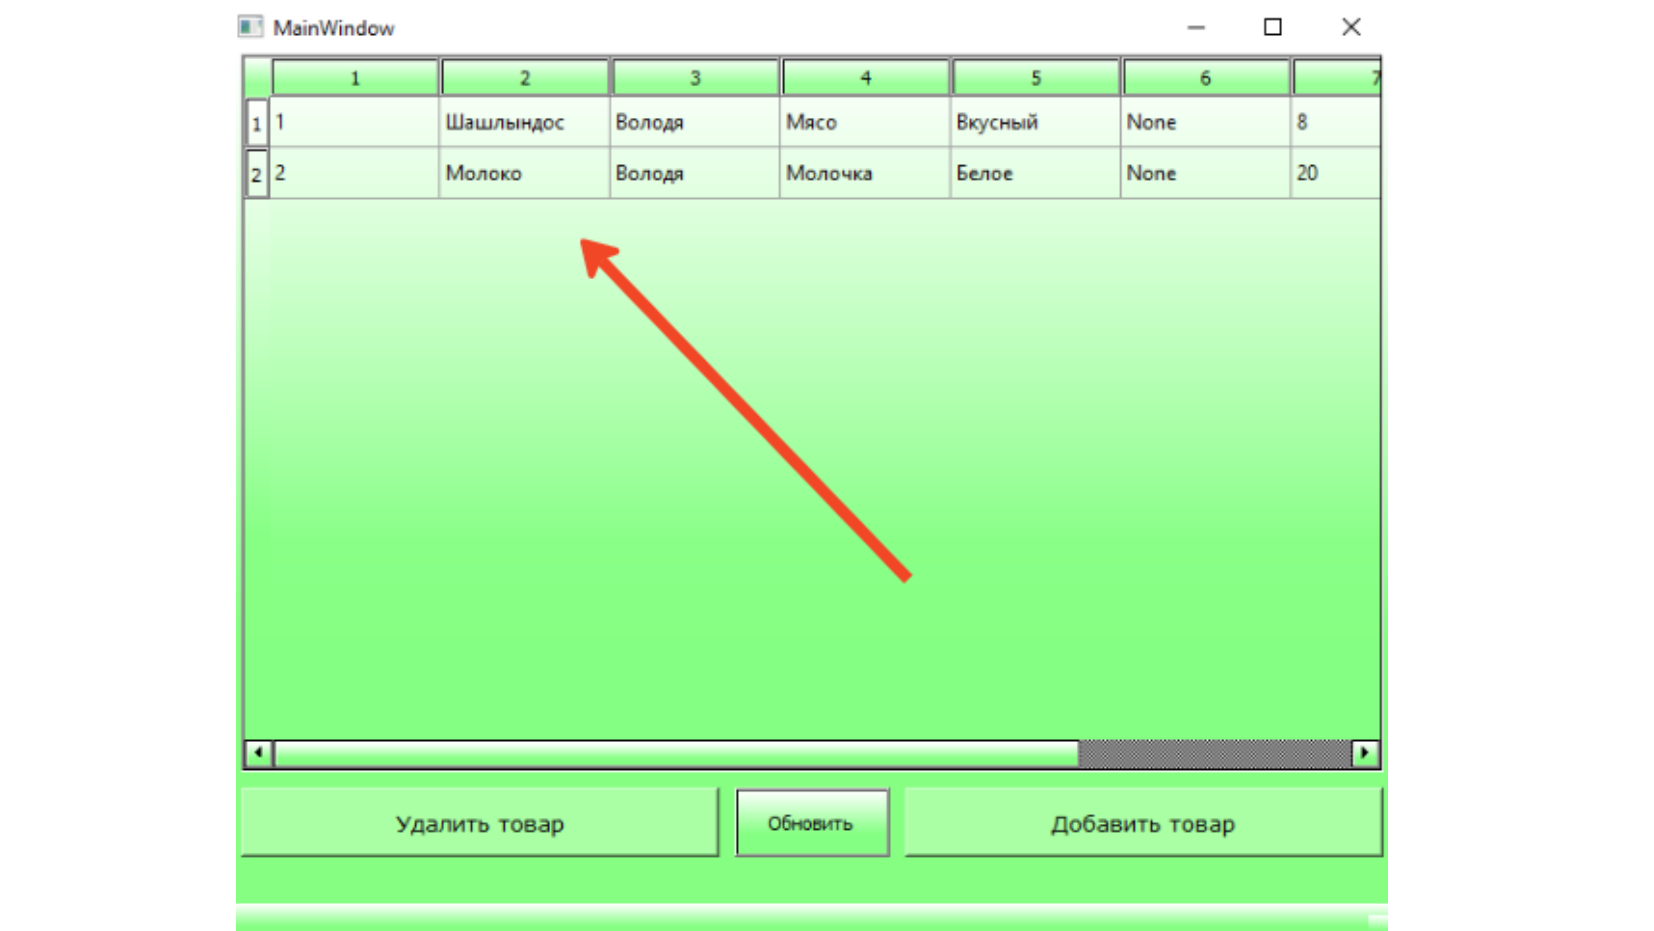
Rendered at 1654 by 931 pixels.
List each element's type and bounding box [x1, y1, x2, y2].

picture [236, 7, 1388, 931]
